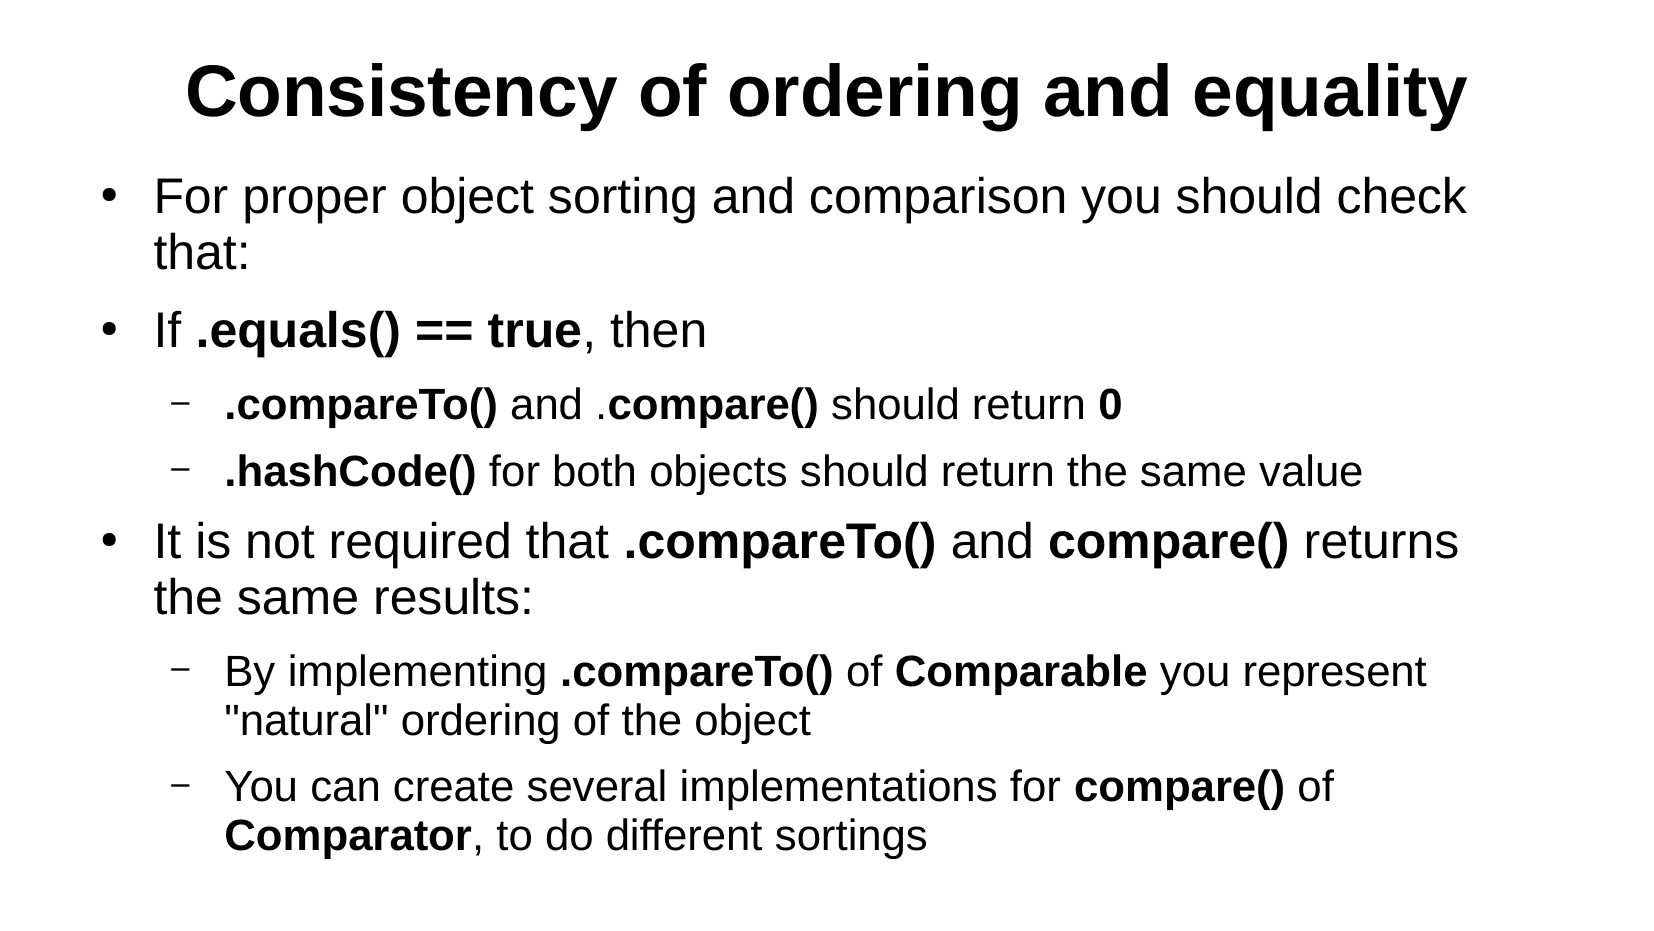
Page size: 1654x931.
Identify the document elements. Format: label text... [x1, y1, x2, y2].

list For proper object sorting and comparison you should check that: If .equals() == true, then .compareTo() and .compare() should return 0 .hashCode() for both objects should return the same value It is not required that .compareTo() and compare() returns the same results: By implementing .compareTo() of Comparable you represent "natural" ordering of the object You can create several implementations for compare() of Comparator, to do different sortings [82, 168, 1538, 889]
title Consistency of ordering and equality [82, 9, 1571, 174]
